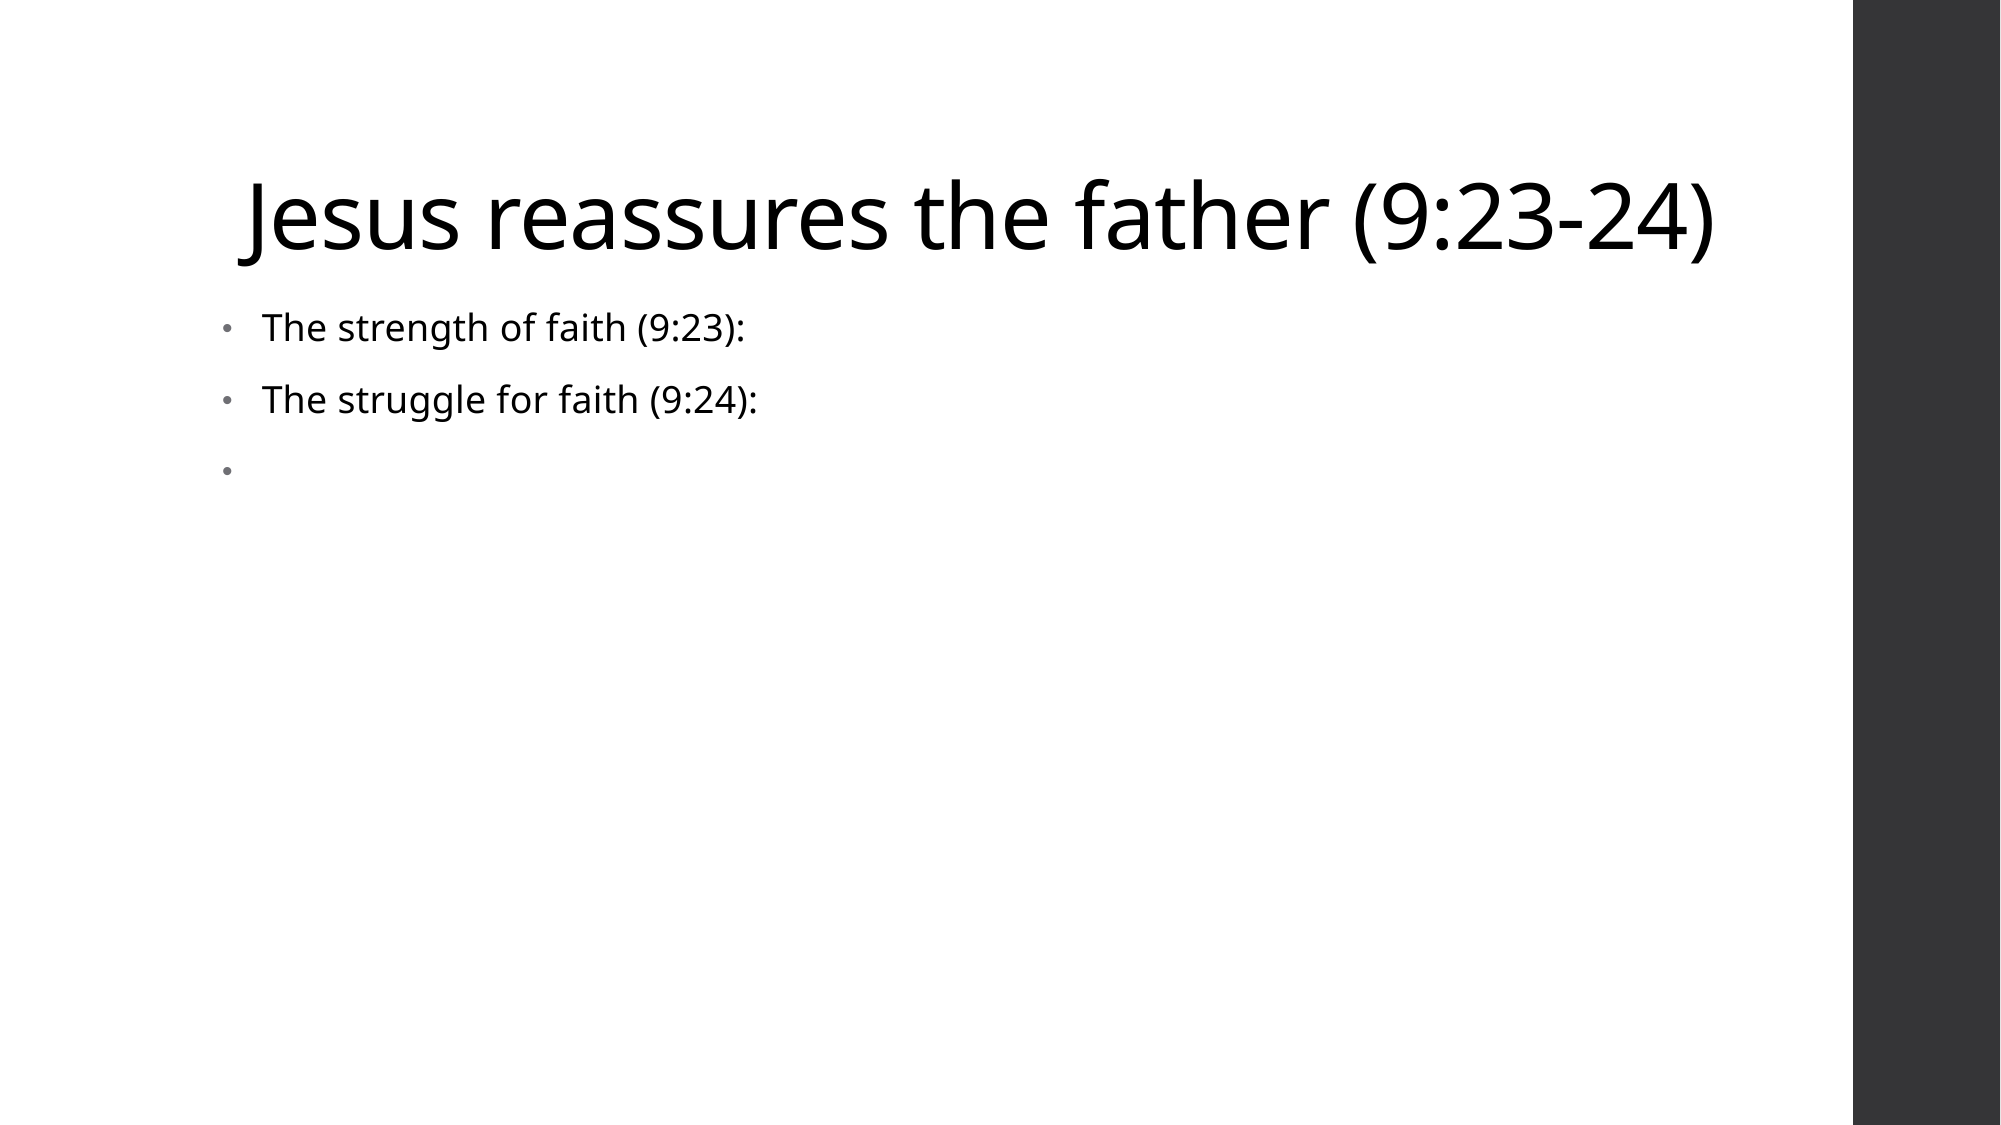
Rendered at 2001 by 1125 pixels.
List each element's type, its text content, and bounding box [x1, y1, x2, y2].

list The strength of faith (9:23): The struggle for faith (9:24): [206, 299, 1617, 1014]
title Jesus reassures the father (9:23-24) [206, 60, 1797, 278]
